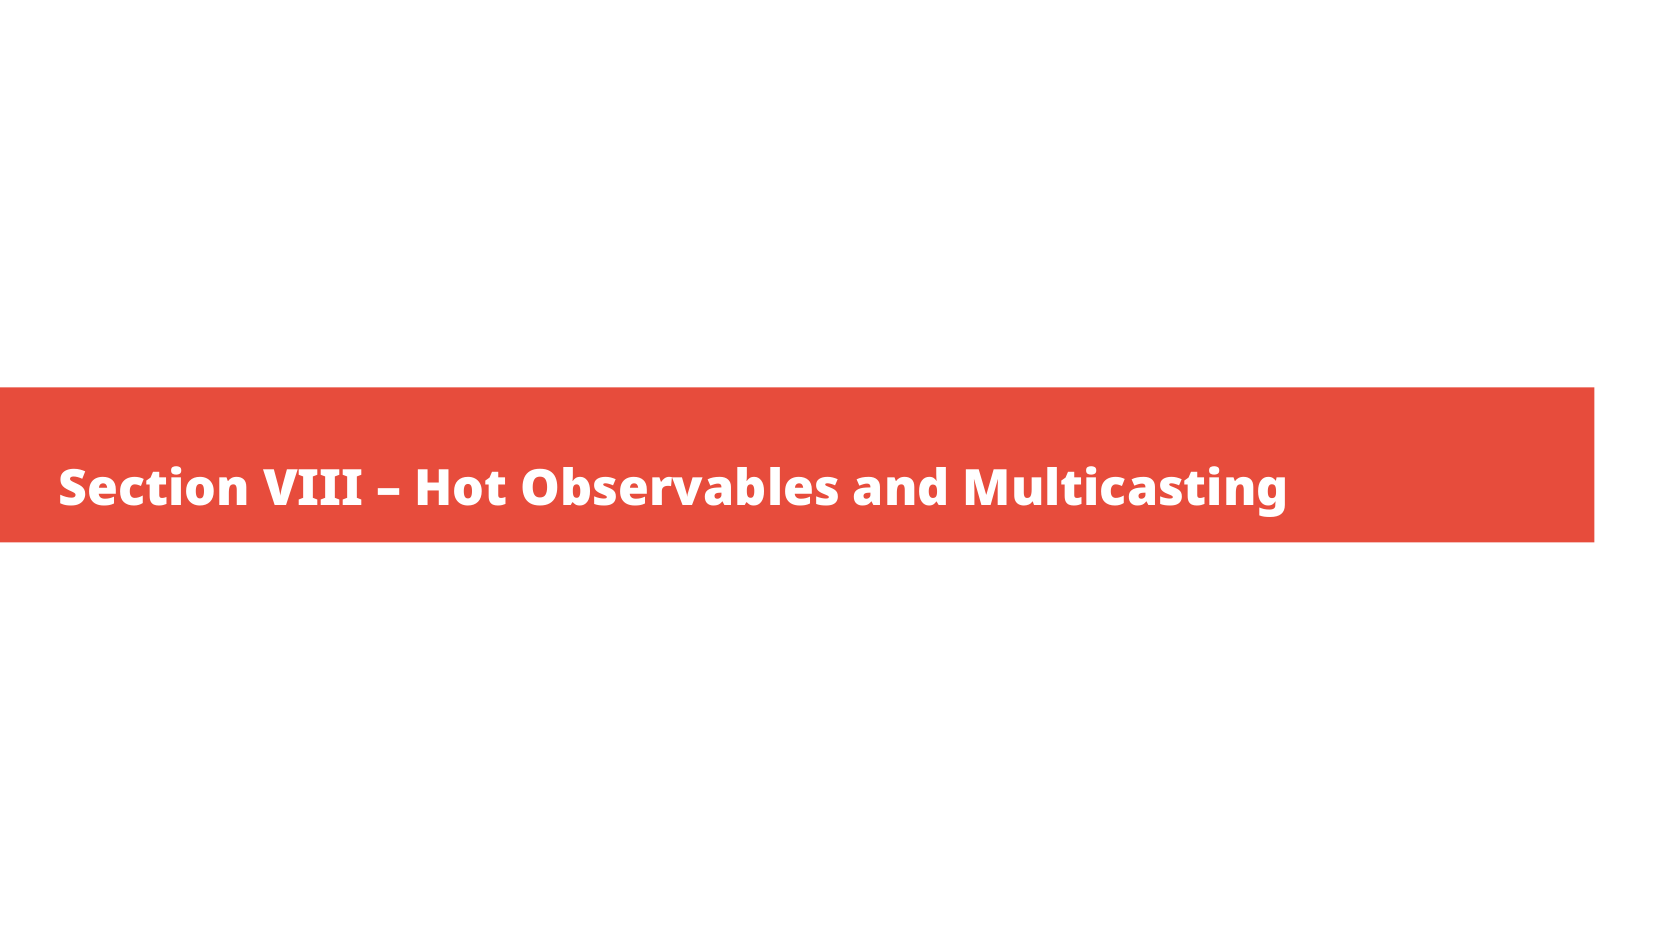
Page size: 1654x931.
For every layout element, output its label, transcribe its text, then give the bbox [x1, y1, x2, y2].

title Section VIII – Hot Observables and Multicasting [58, 409, 1595, 521]
